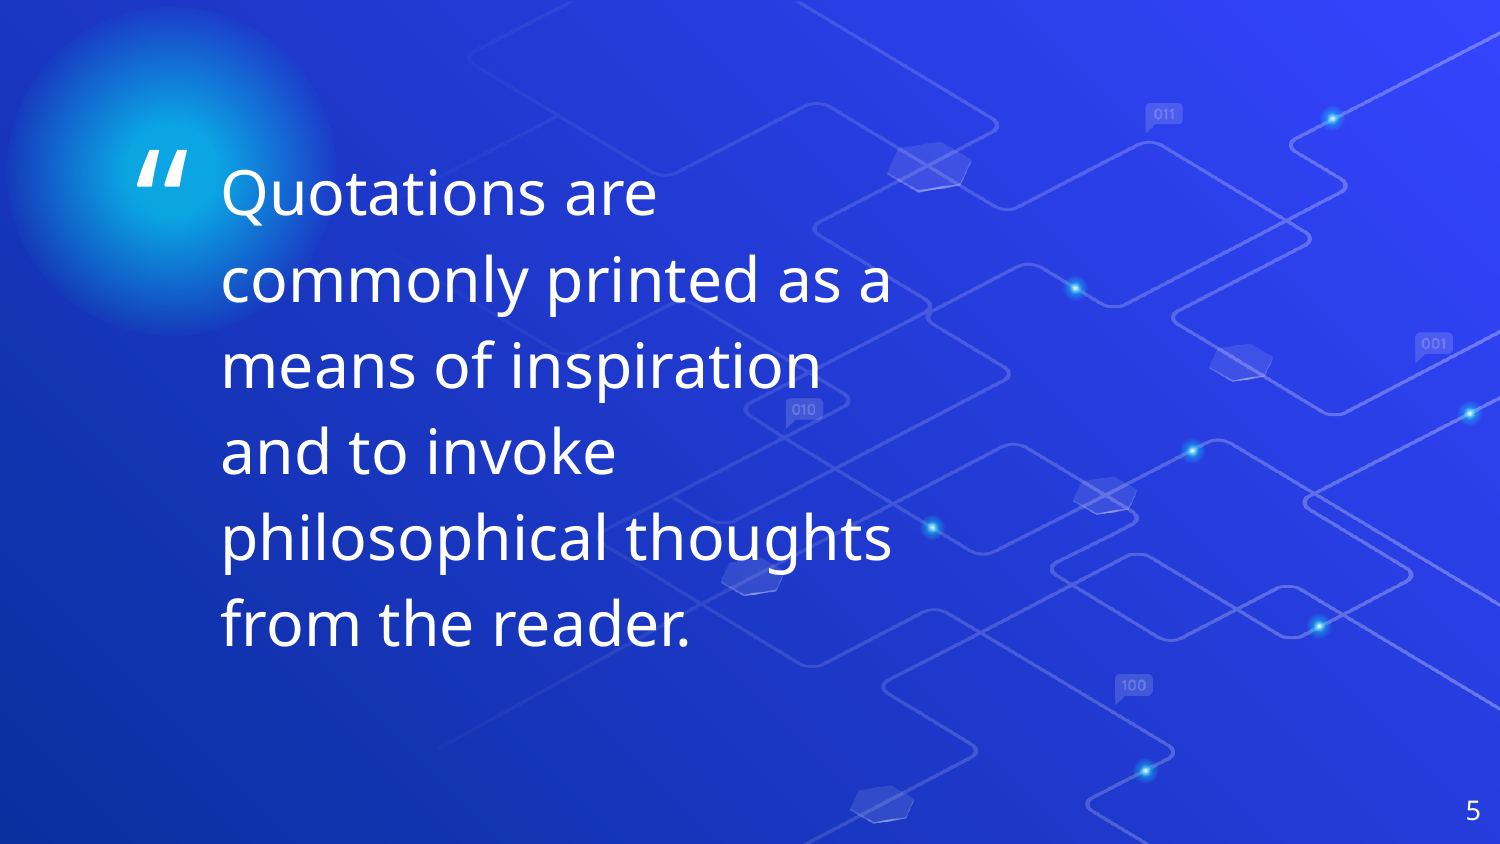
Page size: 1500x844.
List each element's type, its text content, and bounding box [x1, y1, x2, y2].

list Quotations are commonly printed as a means of inspiration and to invoke philosophical thoughts from the reader. [220, 142, 908, 748]
slide_number 4 [1391, 779, 1482, 844]
picture [0, 0, 1500, 844]
